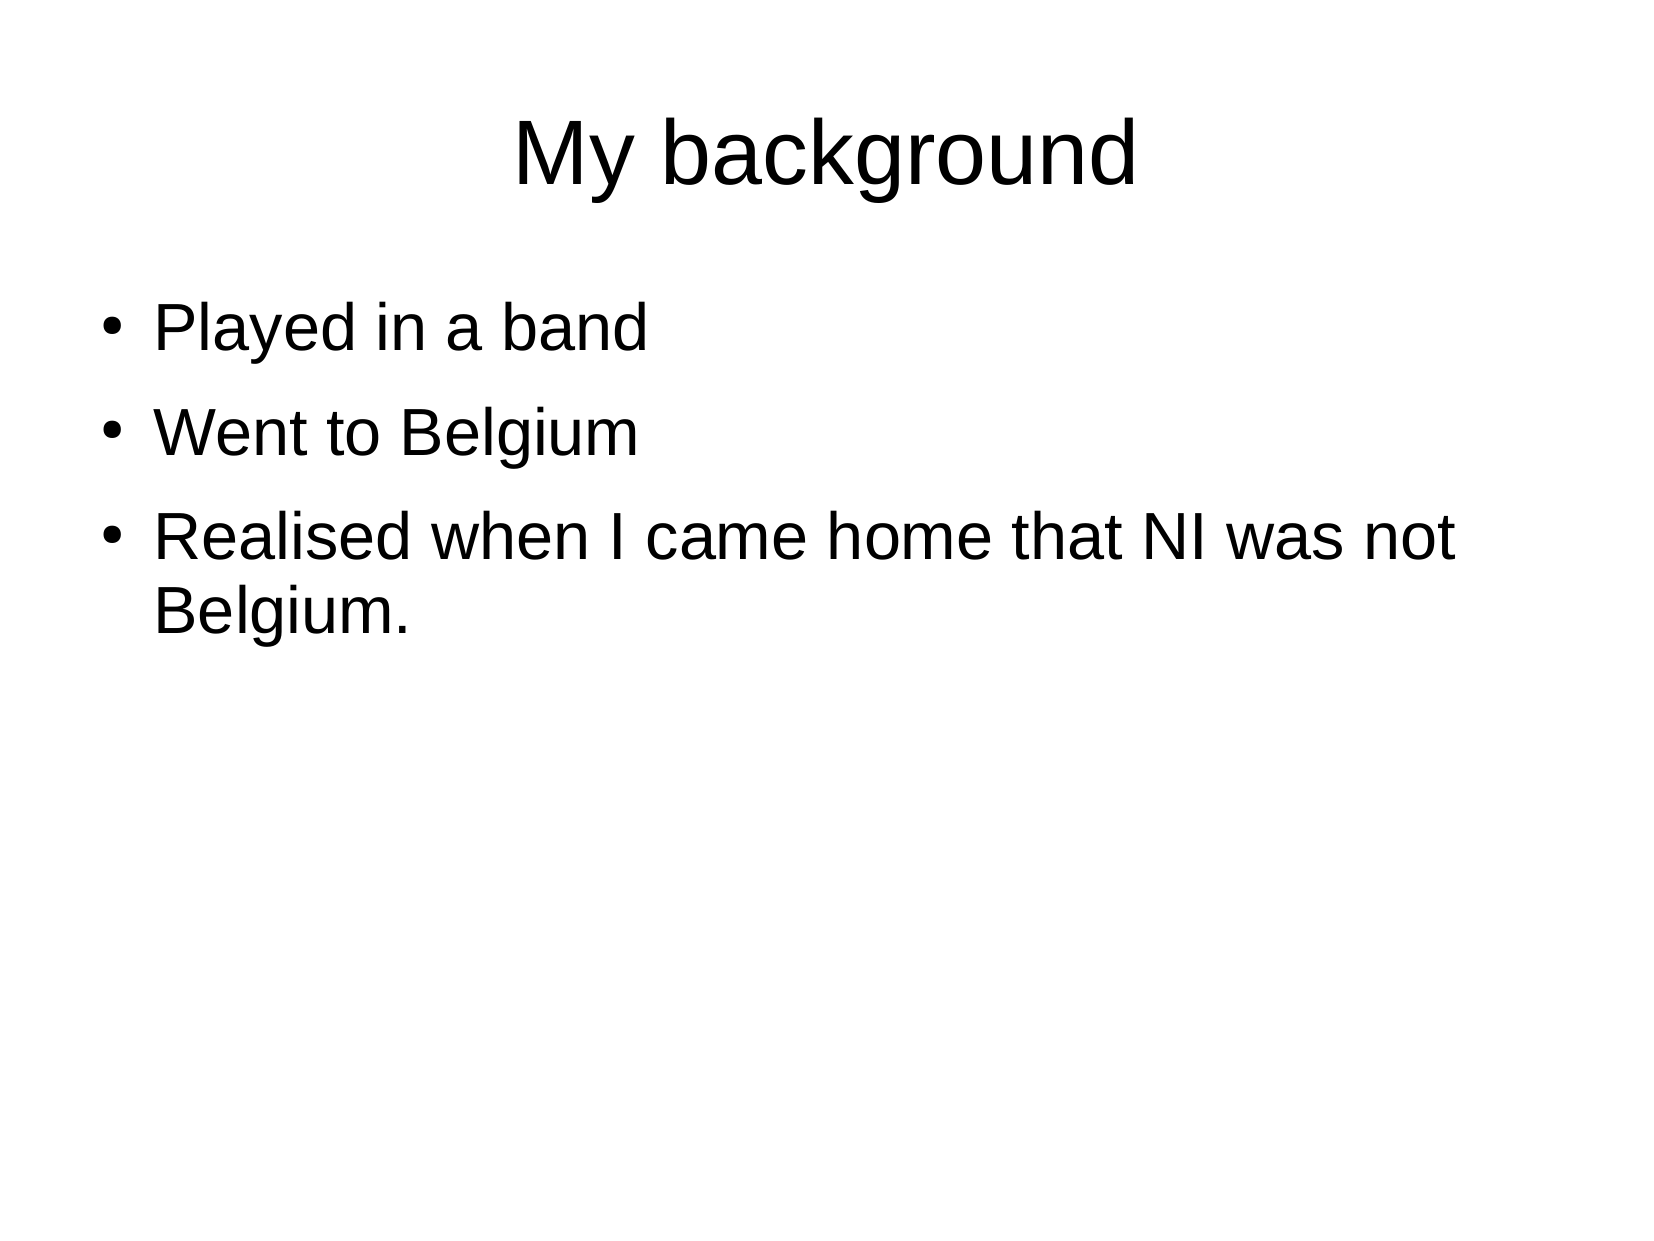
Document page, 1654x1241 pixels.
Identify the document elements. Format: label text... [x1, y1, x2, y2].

title My background [82, 49, 1571, 257]
list Played in a band Went to Belgium Realised when I came home that NI was not Belgium. [82, 290, 1571, 1010]
